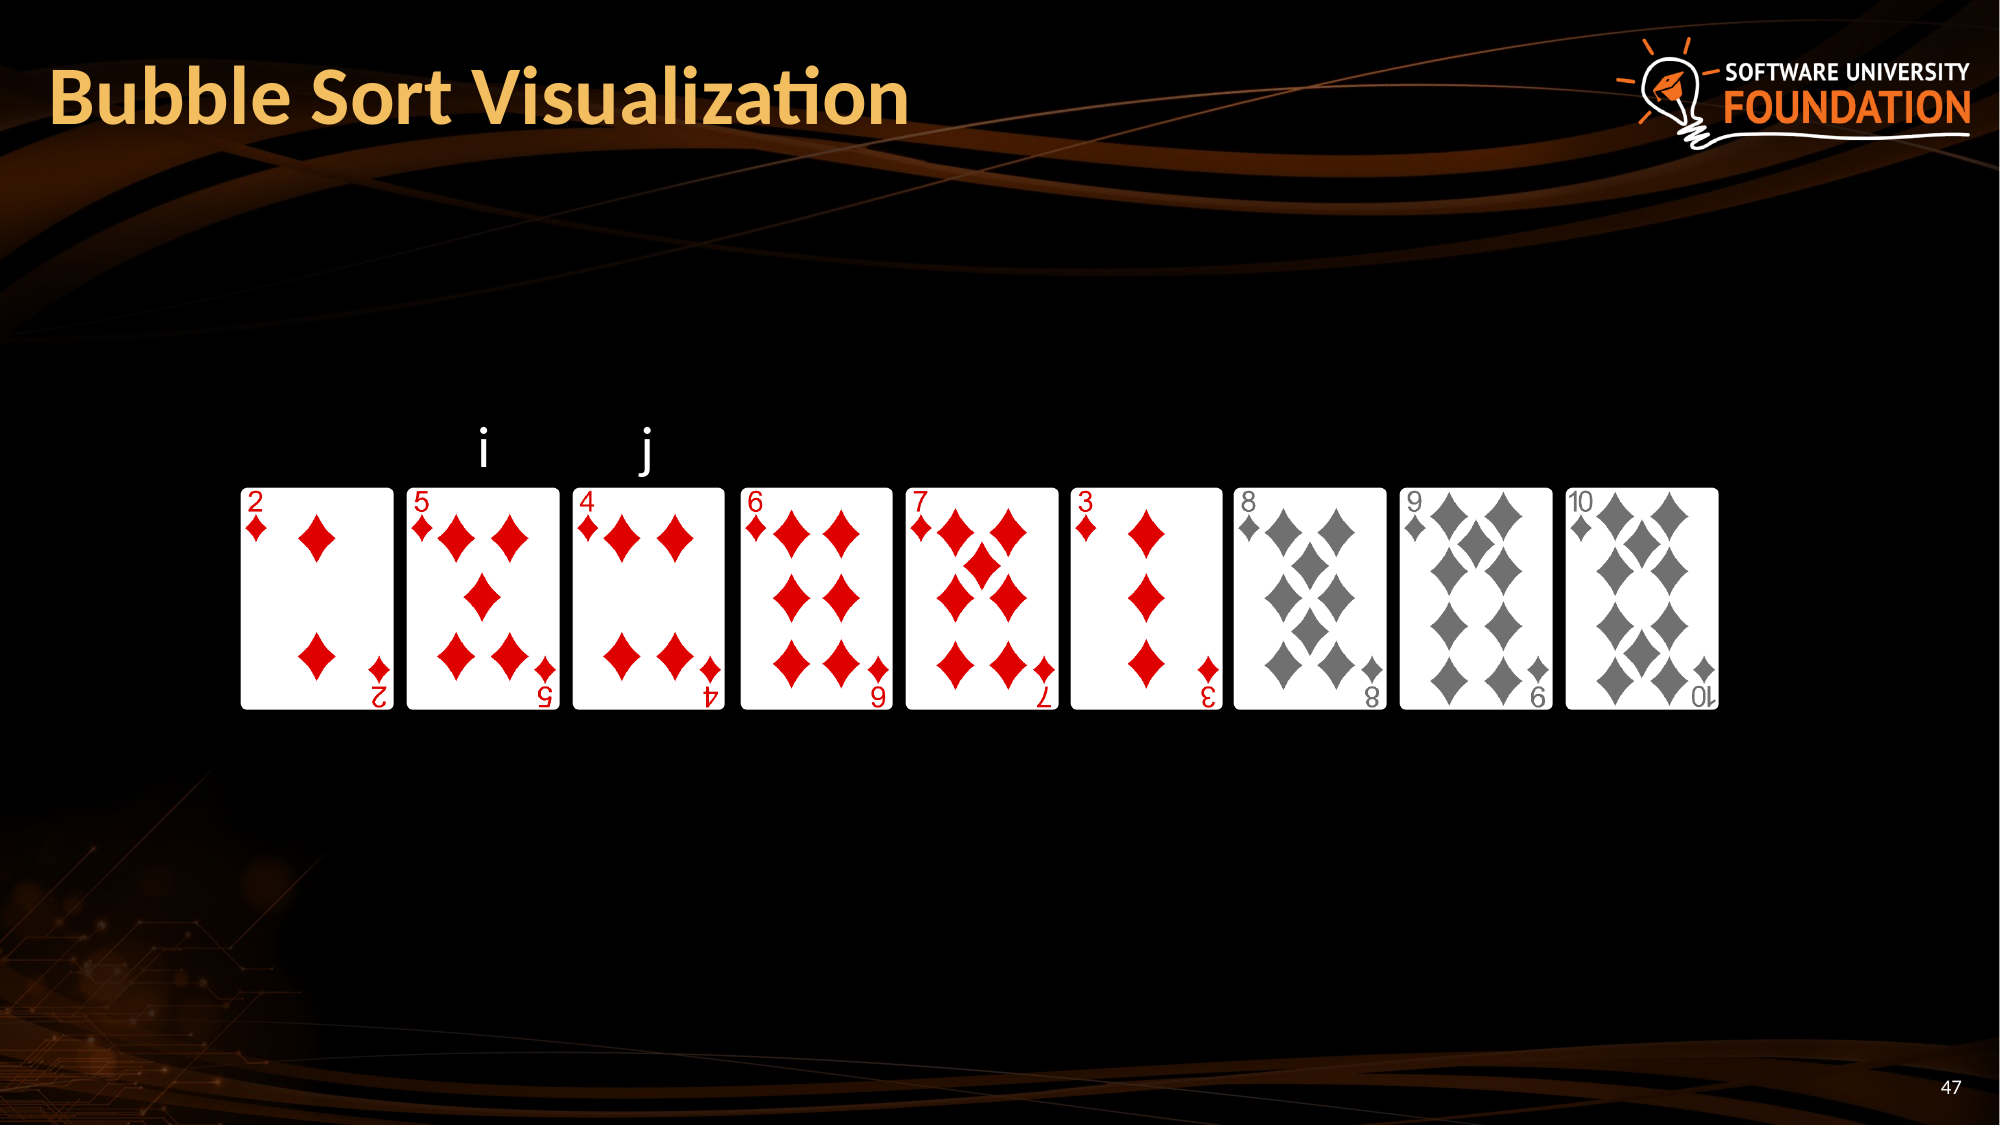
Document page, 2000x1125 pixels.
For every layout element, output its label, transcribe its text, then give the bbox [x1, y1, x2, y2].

slide_number <number> [1897, 1070, 1968, 1103]
text_box j [625, 401, 670, 487]
title Bubble Sort Visualization [30, 6, 1602, 189]
text_box i [462, 401, 506, 487]
picture [0, 0, 2000, 1125]
